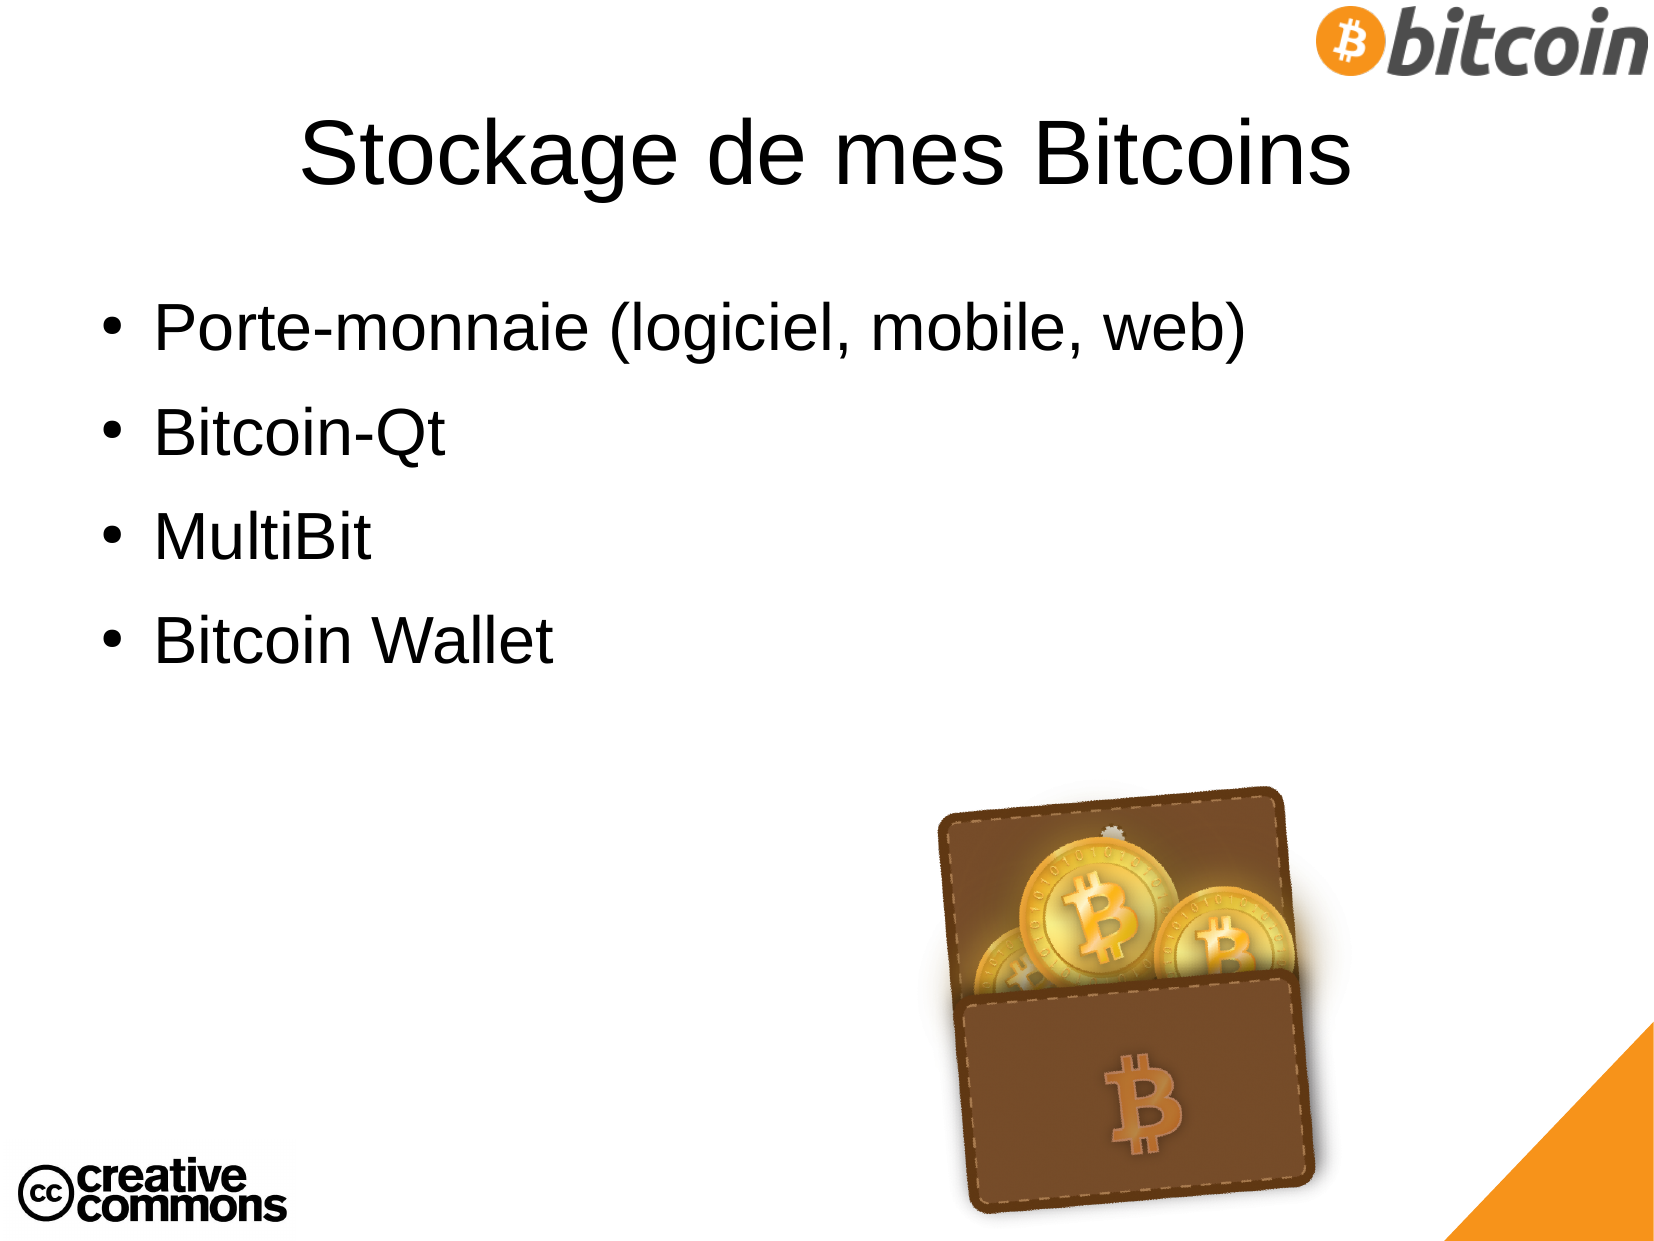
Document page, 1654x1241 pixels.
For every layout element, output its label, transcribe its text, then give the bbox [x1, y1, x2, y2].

list Porte-monnaie (logiciel, mobile, web) Bitcoin-Qt MultiBit Bitcoin Wallet [82, 290, 1538, 1010]
picture [764, 646, 1501, 1241]
picture [1316, 6, 1648, 76]
title Stockage de mes Bitcoins [82, 49, 1571, 257]
picture [3, 1139, 296, 1241]
